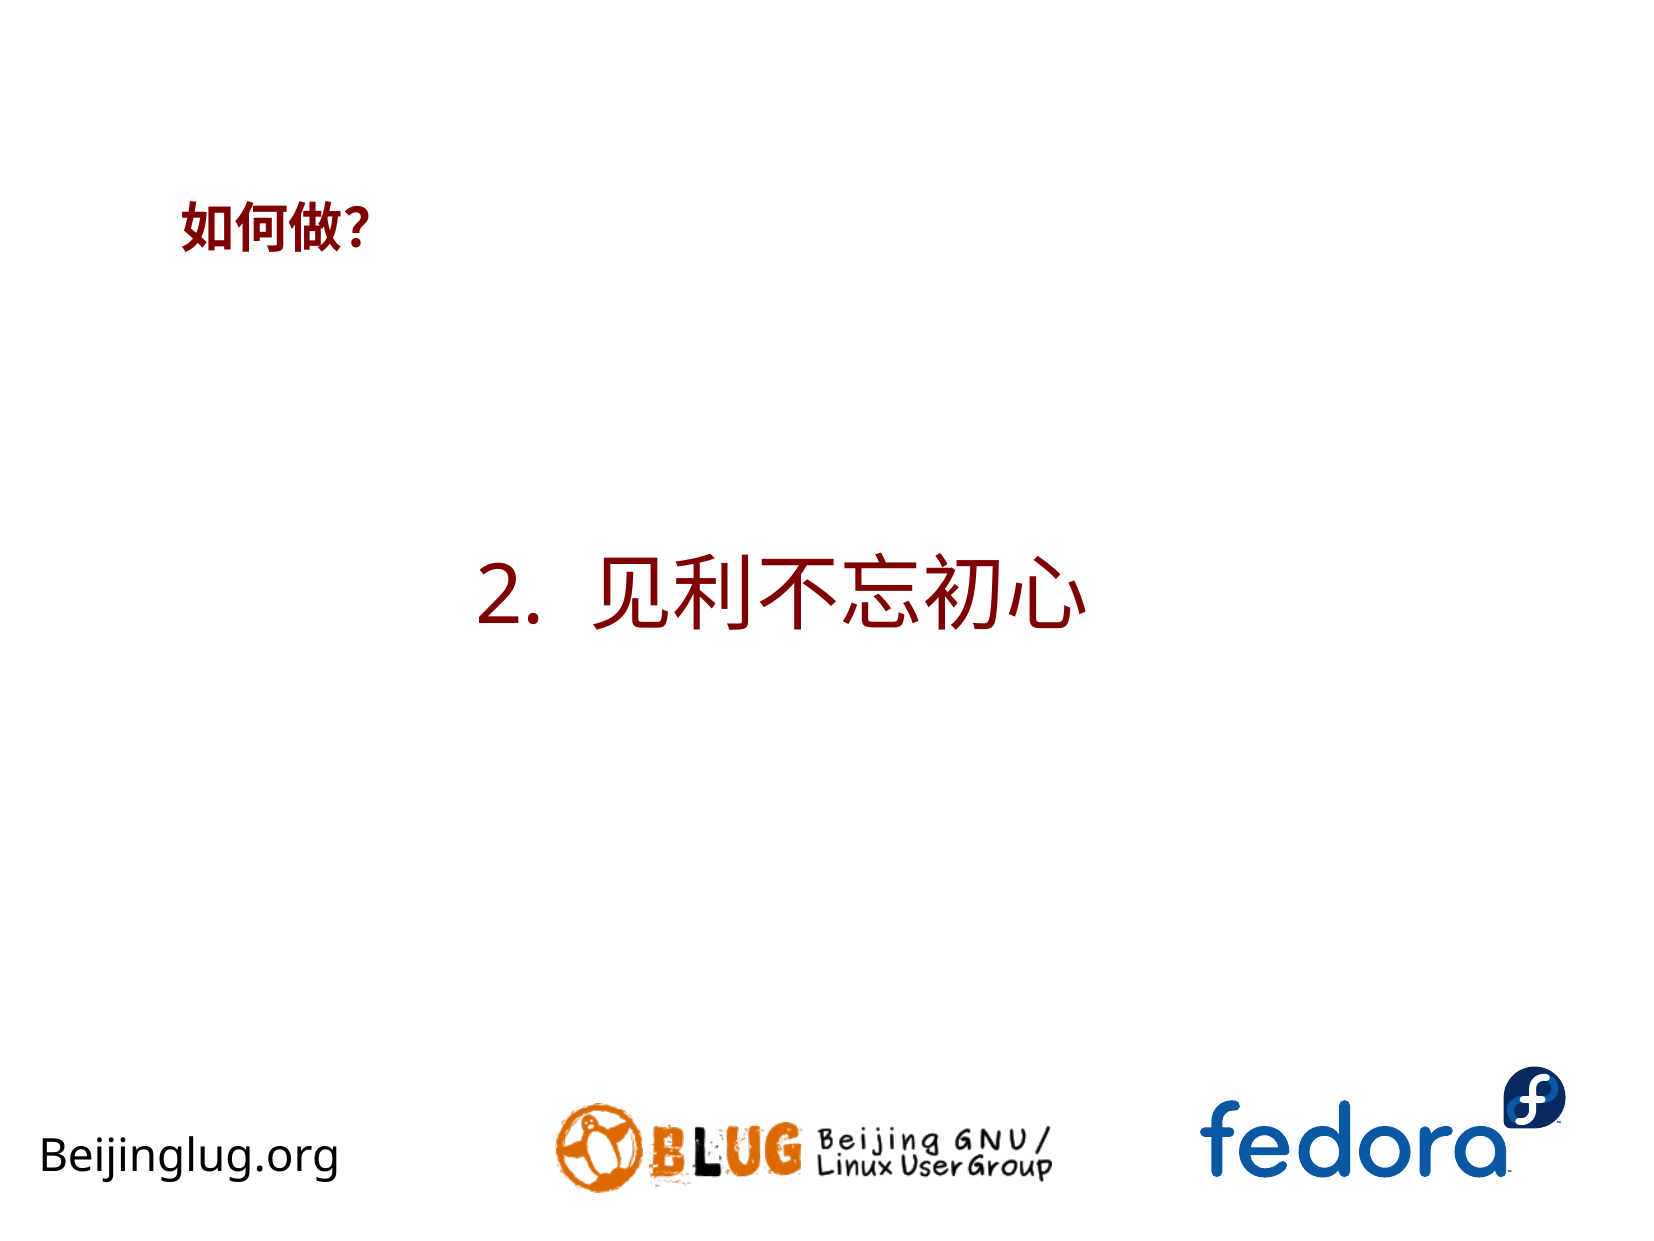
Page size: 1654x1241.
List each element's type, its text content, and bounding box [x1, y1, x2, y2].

picture [555, 1103, 1052, 1193]
text_box 2. 见利不忘初心 [460, 519, 1349, 658]
text_box 如何做？ [165, 177, 422, 266]
